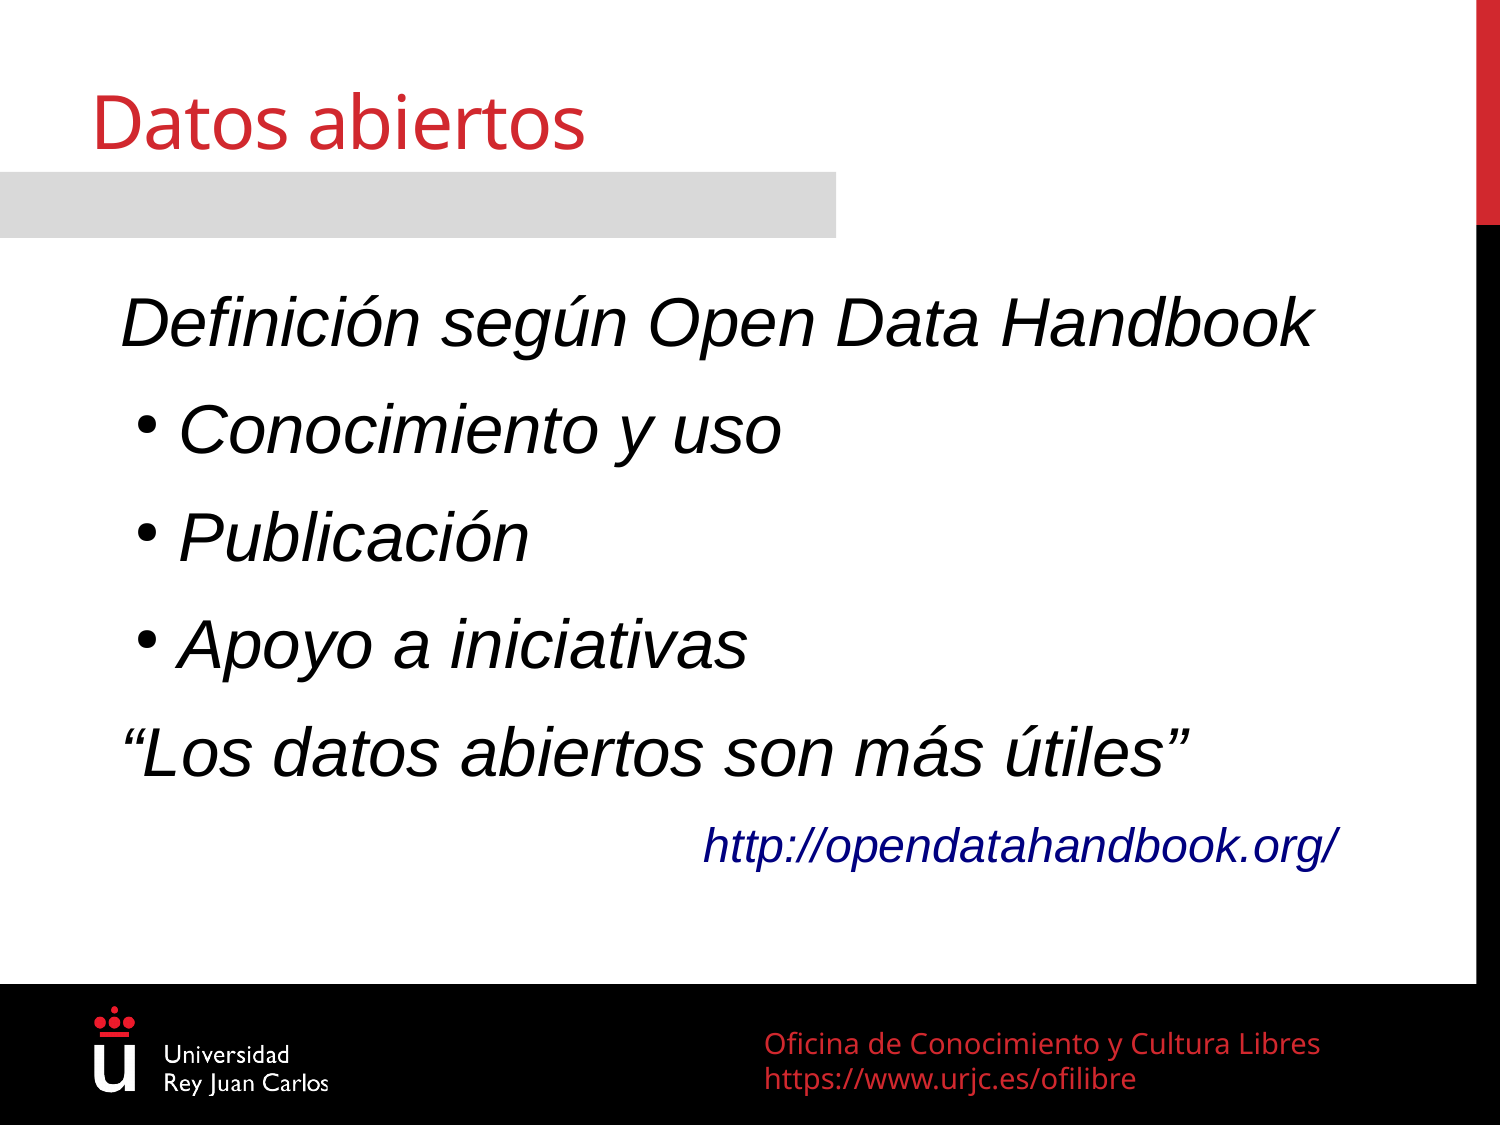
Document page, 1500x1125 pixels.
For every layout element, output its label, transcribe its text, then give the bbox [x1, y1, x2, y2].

text_box [0, 171, 837, 238]
picture [94, 1006, 328, 1096]
text_box [0, 984, 1500, 1125]
text_box Datos abiertos [0, 24, 1326, 172]
text_box Oficina de Conocimiento y Cultura Libres https://www.urjc.es/ofilibre [748, 1017, 1500, 1125]
list Definición según Open Data Handbook Conocimiento y uso Publicación Apoyo a iniciativas “Los datos abiertos son más útiles” http://opendatahandbook.org/ [105, 270, 1351, 961]
